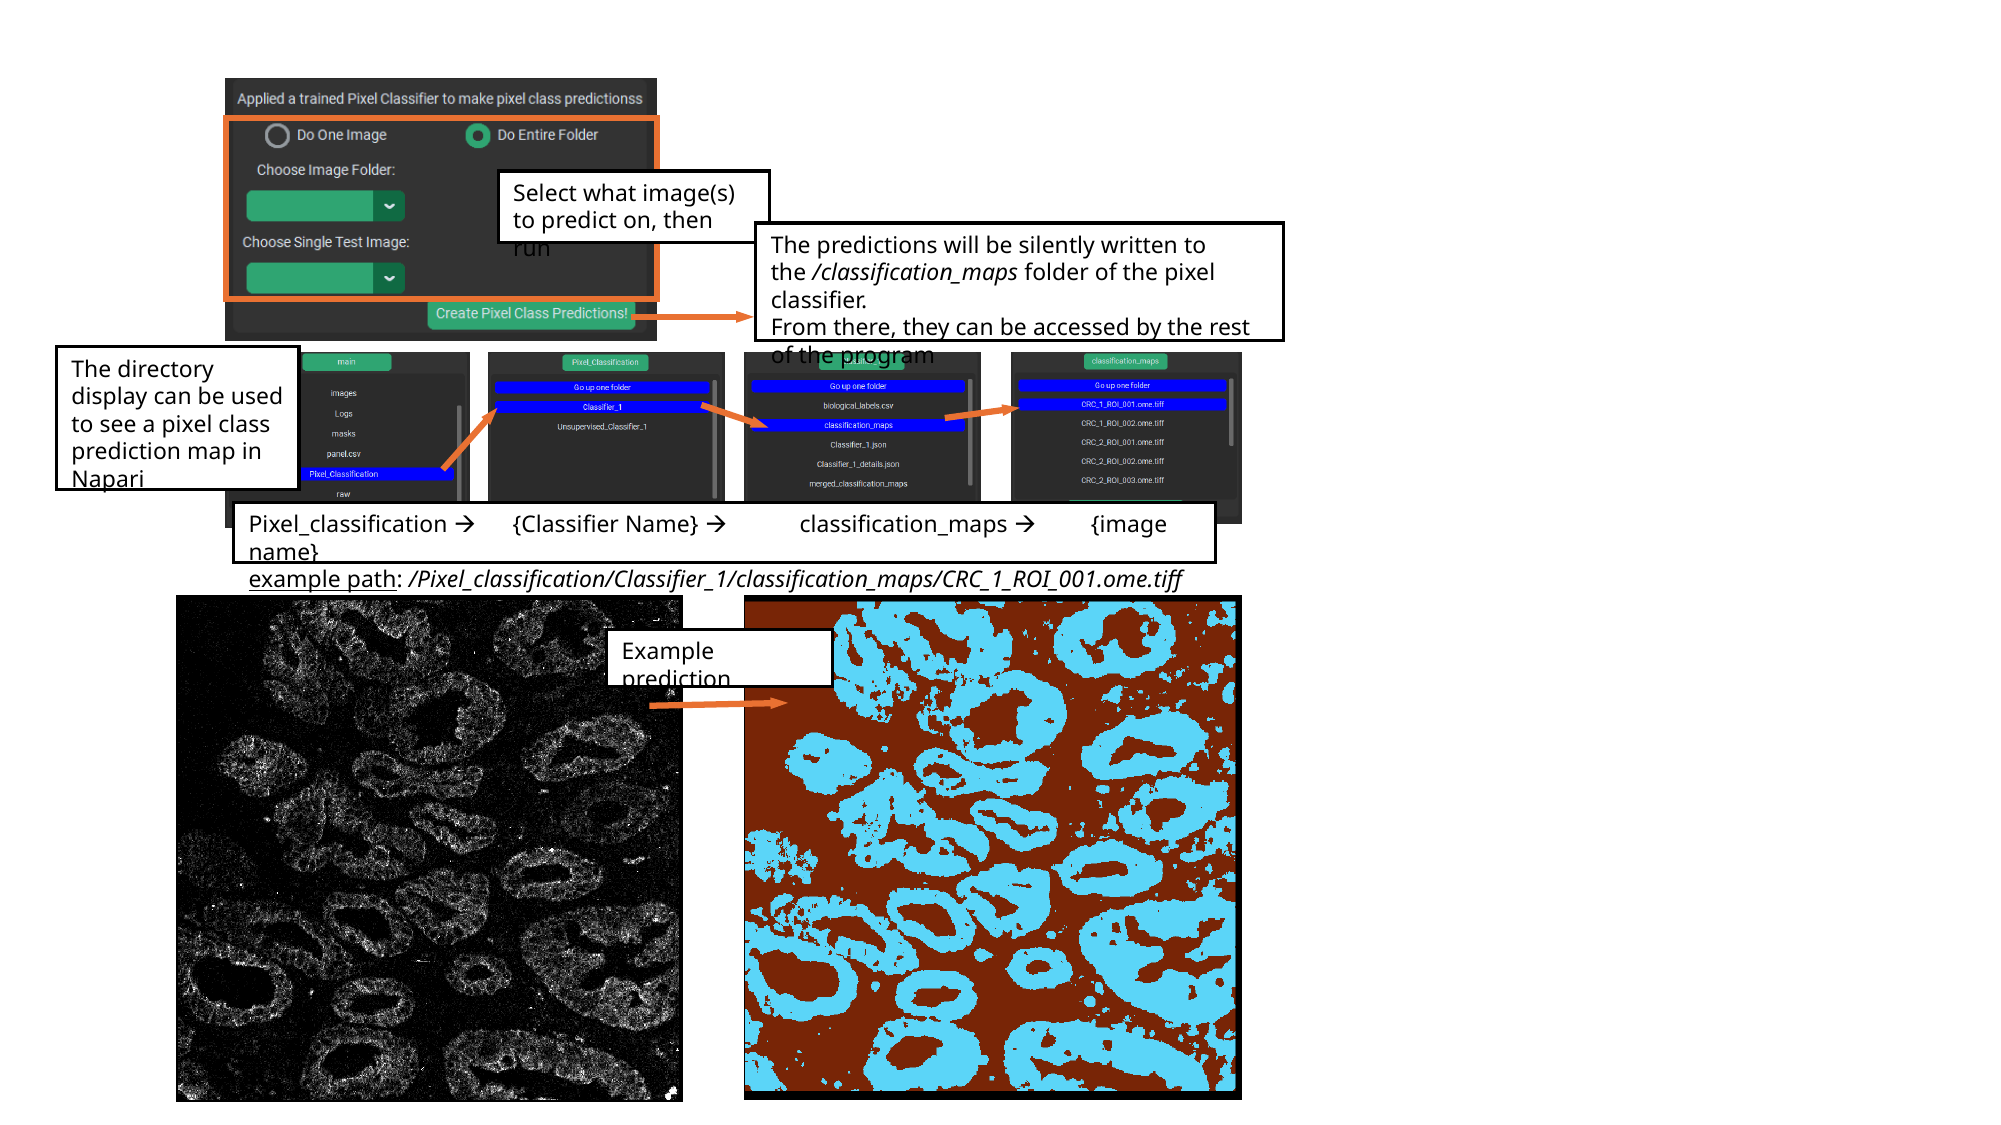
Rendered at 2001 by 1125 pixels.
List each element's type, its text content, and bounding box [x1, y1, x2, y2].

text_box Example prediction [607, 629, 833, 687]
text_box Pixel_classification  {Classifier Name}  classification_maps  {image name} example path: /Pixel_classification/Classifier_1/classification_maps/CRC_1_ROI_001.ome.tiff [233, 502, 1215, 563]
text_box Select what image(s) to predict on, then run [498, 171, 769, 242]
picture [176, 595, 683, 1102]
picture [880, 352, 887, 362]
picture [744, 352, 981, 502]
picture [1011, 352, 1242, 524]
picture [488, 352, 725, 502]
picture [844, 352, 851, 362]
picture [225, 78, 657, 115]
picture [866, 352, 874, 362]
text_box The directory display can be used to see a pixel class prediction map in Napari [56, 347, 299, 489]
picture [225, 302, 657, 341]
text_box The predictions will be silently written to the /classification_maps folder of the pixel classifier. From there, they can be accessed by the rest of the program [756, 223, 1284, 340]
picture [744, 595, 1242, 1100]
picture [225, 352, 470, 528]
picture [773, 352, 781, 362]
picture [229, 121, 654, 296]
